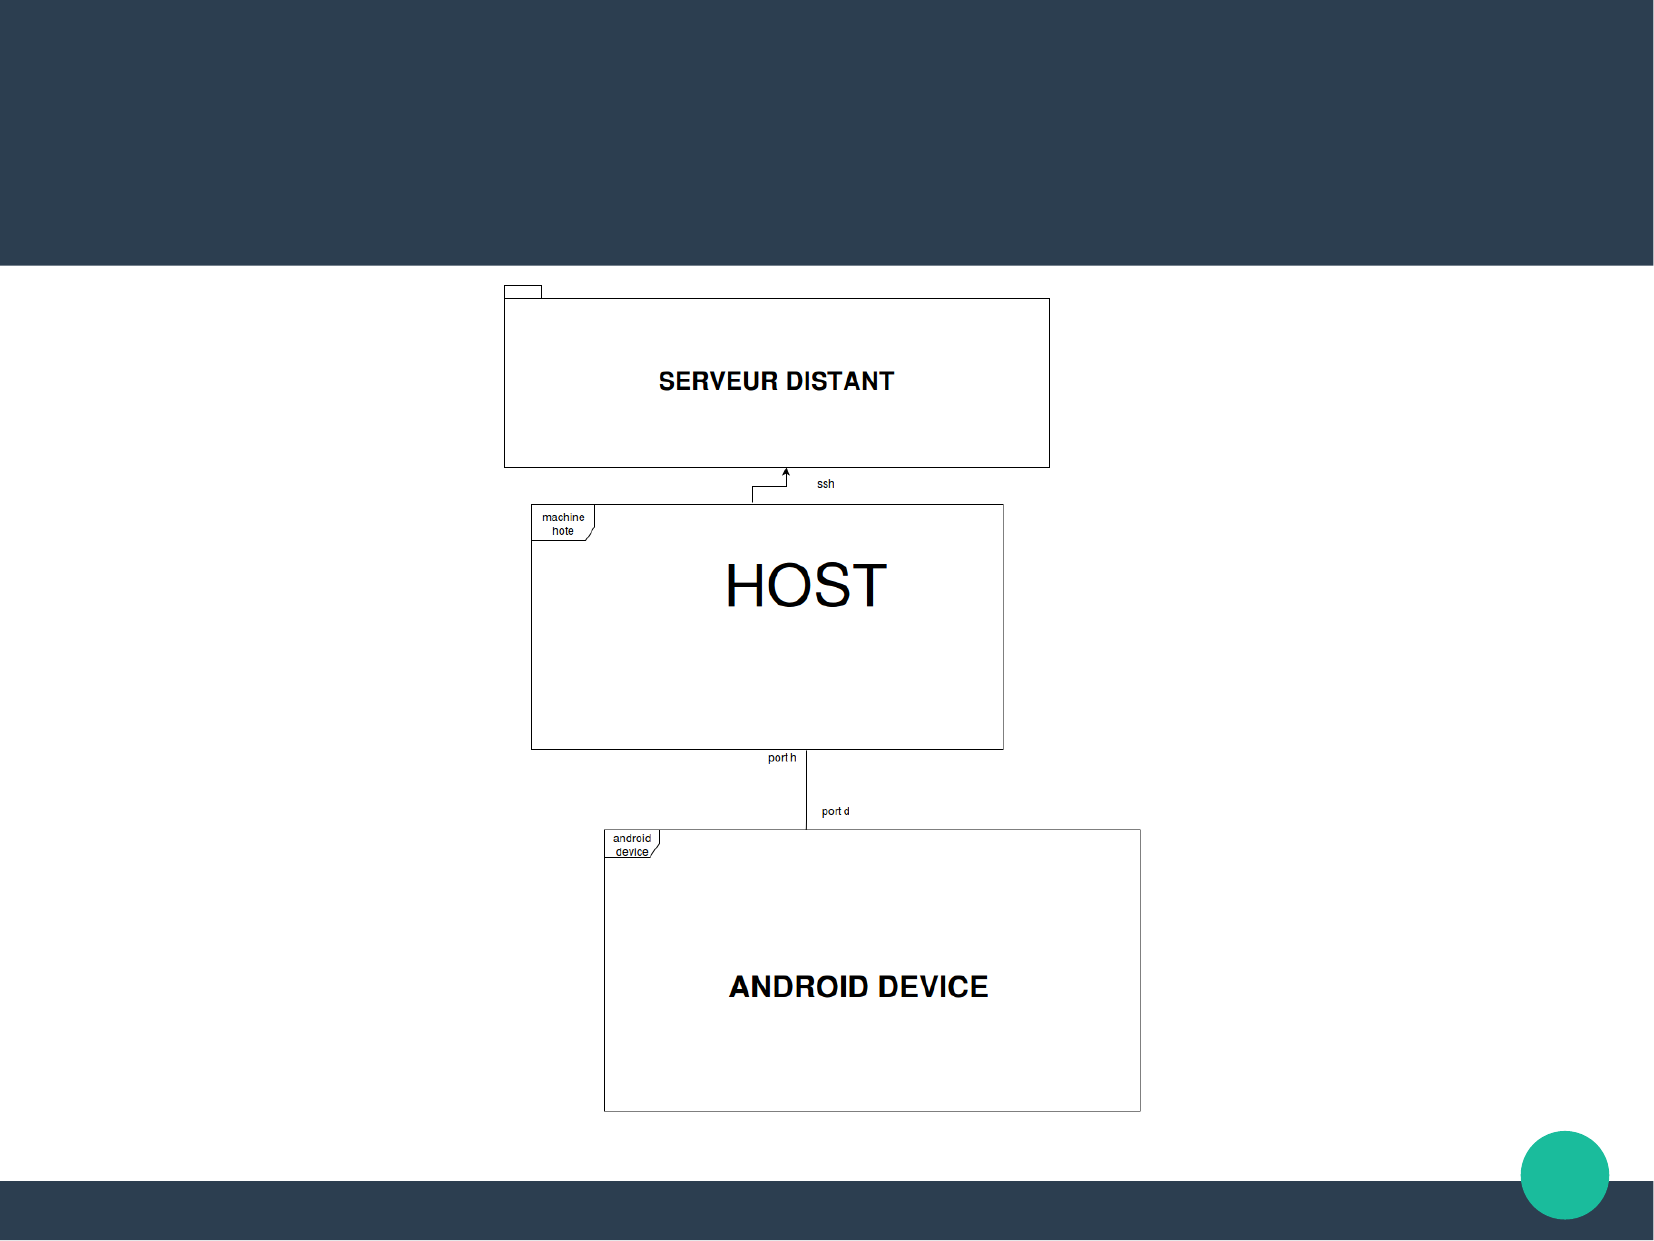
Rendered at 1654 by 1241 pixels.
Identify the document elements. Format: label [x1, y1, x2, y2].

picture [503, 285, 1141, 1112]
